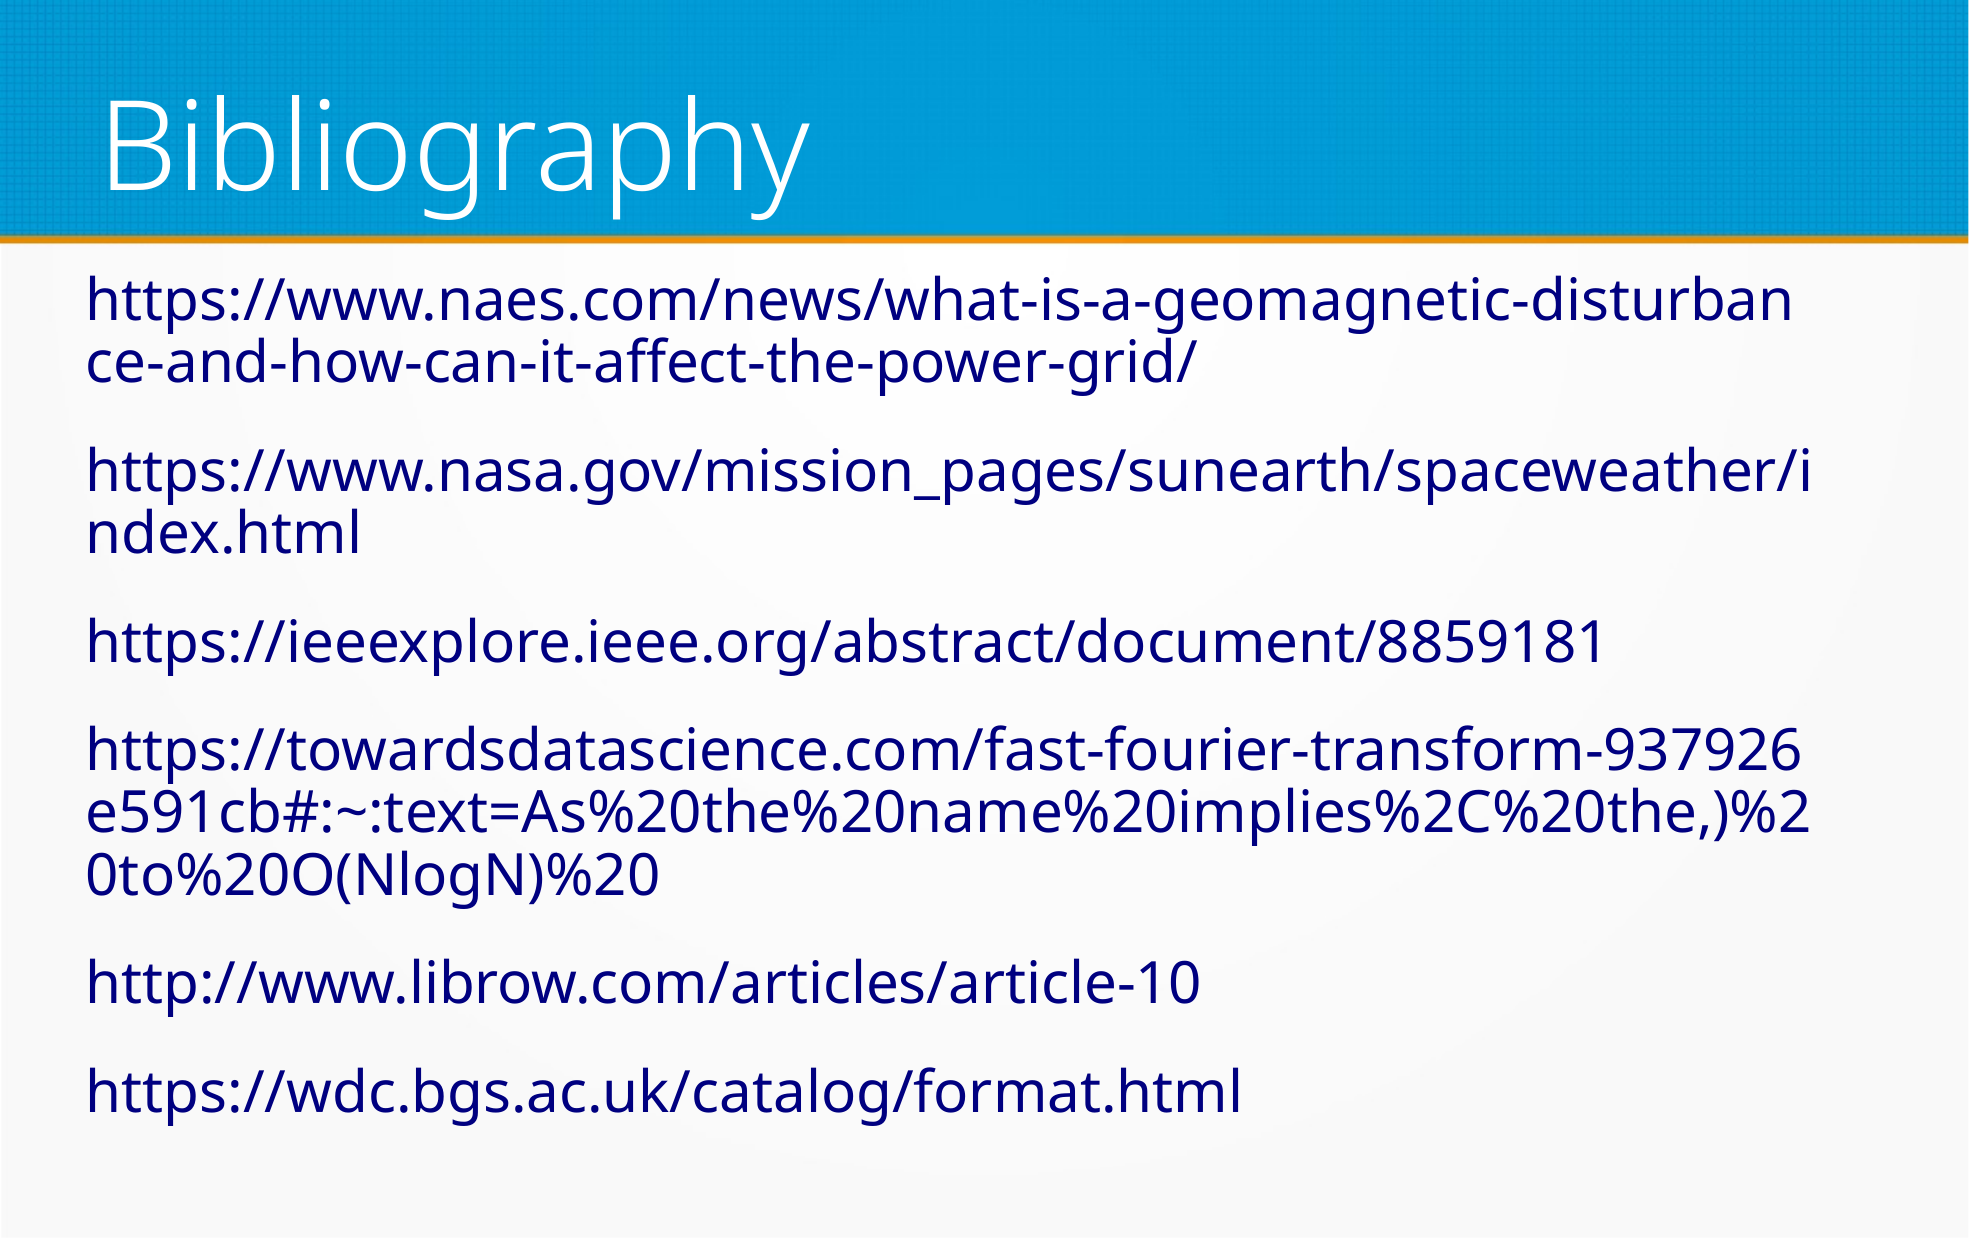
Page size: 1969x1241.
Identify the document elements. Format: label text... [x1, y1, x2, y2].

title Bibliography [98, 19, 1870, 227]
list https://www.naes.com/news/what-is-a-geomagnetic-disturbance-and-how-can-it-affect-the-power-grid/ https://www.nasa.gov/mission_pages/sunearth/spaceweather/index.html https://ieeexplore.ieee.org/abstract/document/8859181 https://towardsdatascience.com/fast-fourier-transform-937926e591cb#:~:text=As%20the%20name%20implies%2C%20the,)%20to%20O(NlogN)%20 http://www.librow.com/articles/article-10 https://wdc.bgs.ac.uk/catalog/format.html [15, 258, 1816, 1216]
picture [0, 233, 1969, 1241]
